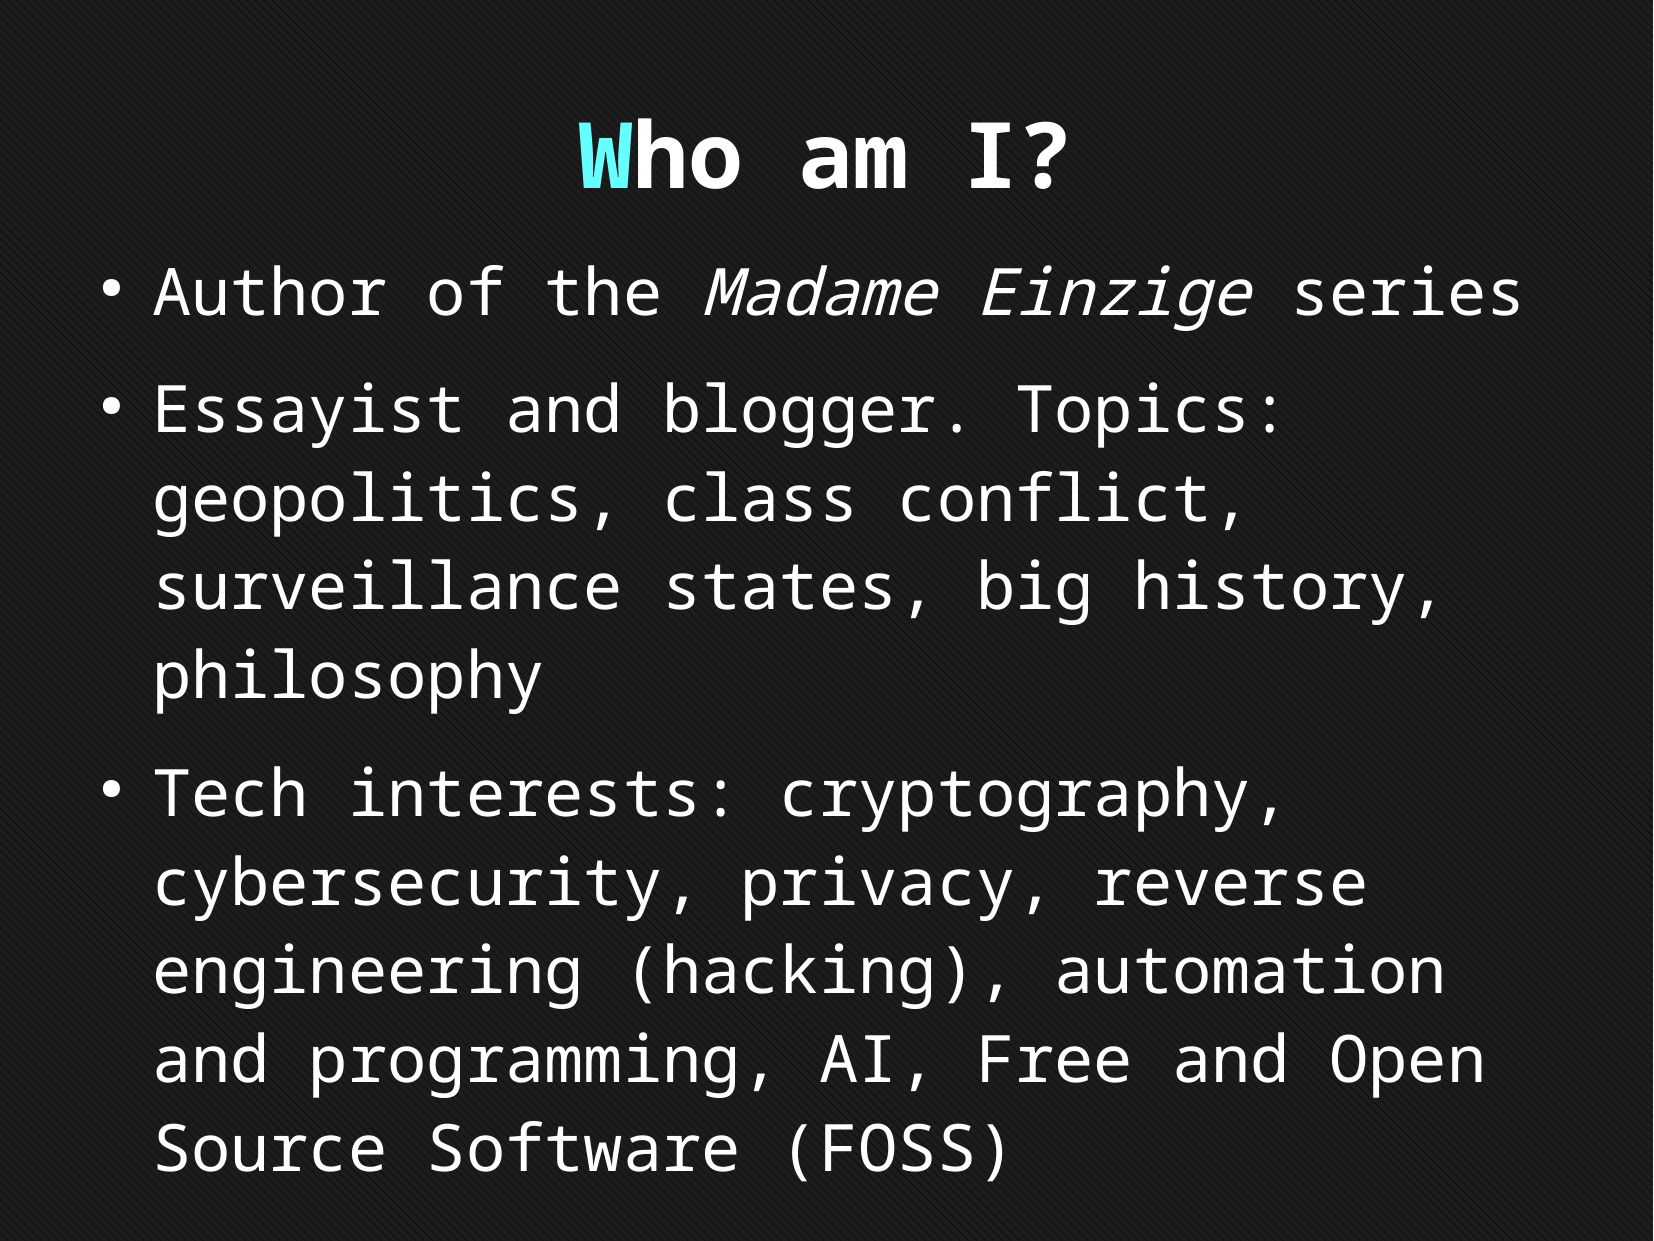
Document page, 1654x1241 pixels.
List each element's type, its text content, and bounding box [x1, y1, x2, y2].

title Who am I? [82, 49, 1571, 245]
list Author of the Madame Einzige series Essayist and blogger. Topics: geopolitics, class conflict, surveillance states, big history, philosophy Tech interests: cryptography, cybersecurity, privacy, reverse engineering (hacking), automation and programming, AI, Free and Open Source Software (FOSS) [82, 245, 1571, 1201]
